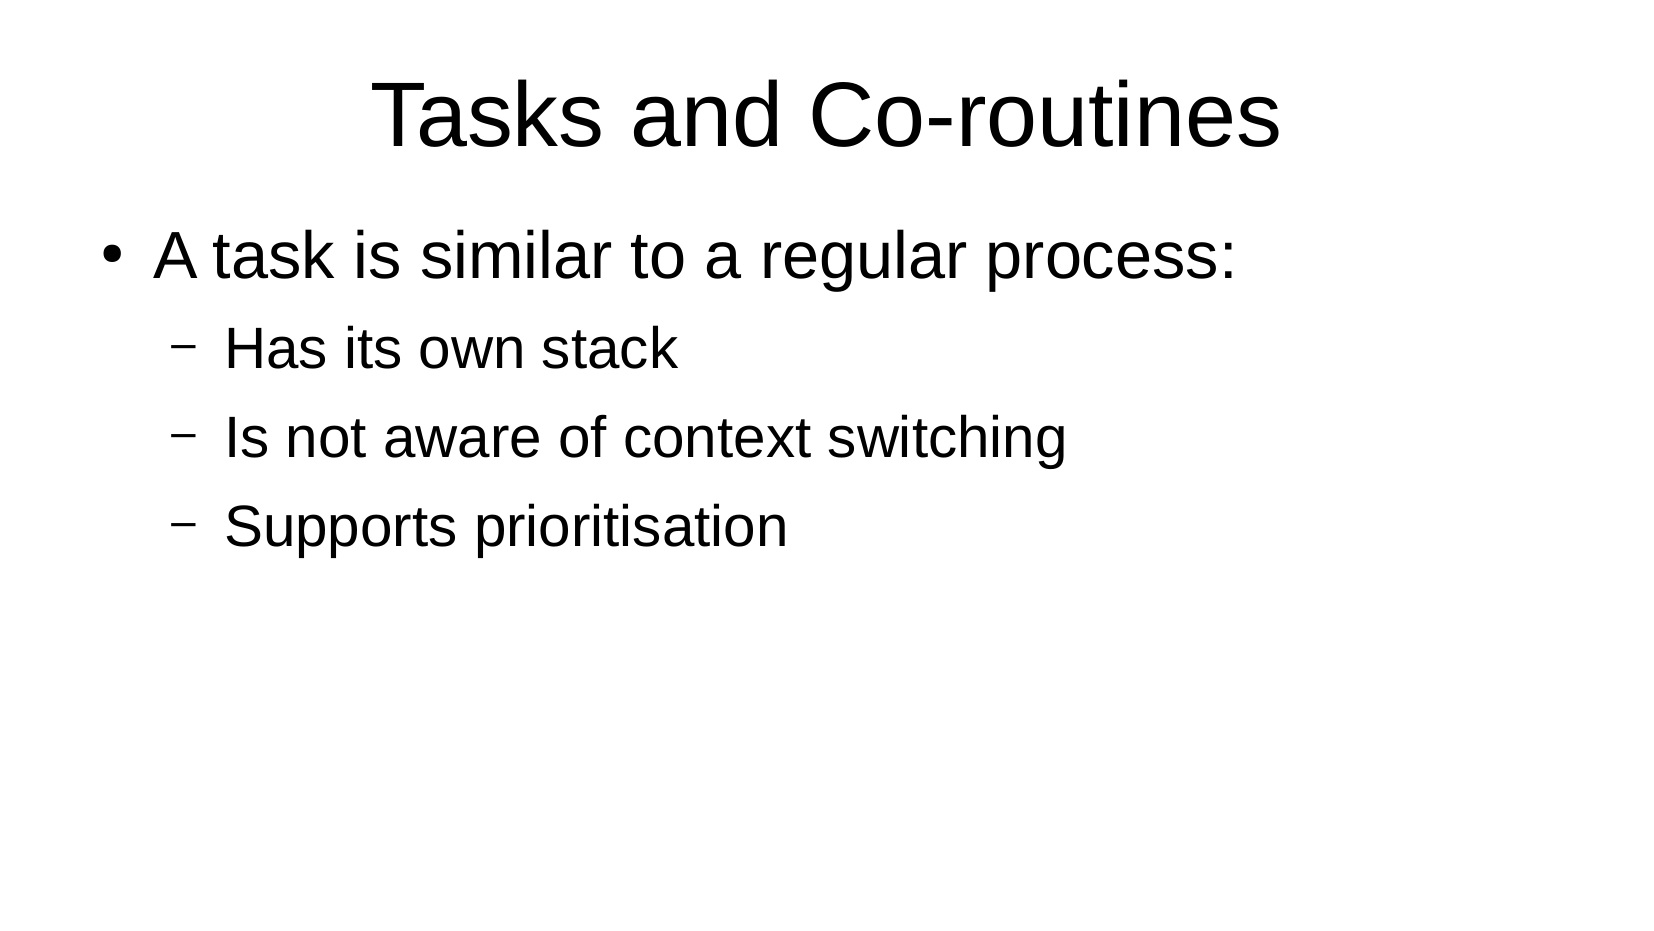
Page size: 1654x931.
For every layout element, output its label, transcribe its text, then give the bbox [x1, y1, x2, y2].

title Tasks and Co-routines [82, 37, 1571, 193]
list A task is similar to a regular process: Has its own stack Is not aware of context switching Supports prioritisation [82, 217, 1571, 758]
